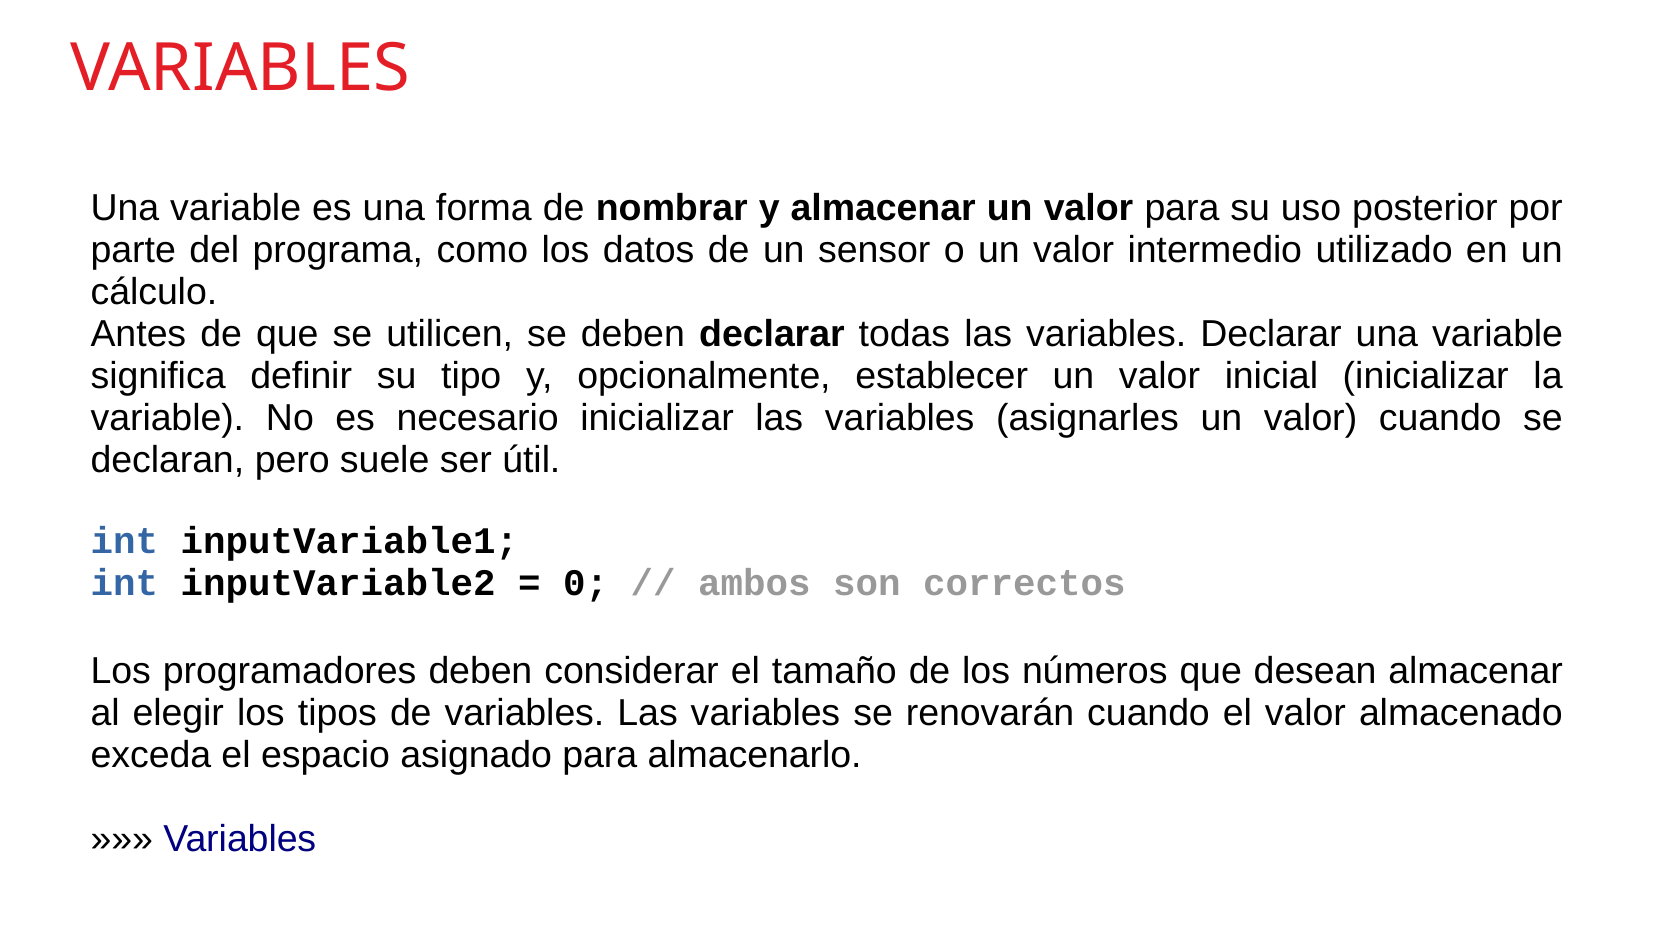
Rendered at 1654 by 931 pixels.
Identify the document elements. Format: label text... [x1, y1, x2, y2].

title VARIABLES [70, 11, 1347, 118]
text_box Una variable es una forma de nombrar y almacenar un valor para su uso posterior por parte del programa, como los datos de un sensor o un valor intermedio utilizado en un cálculo. Antes de que se utilicen, se deben declarar todas las variables. Declarar una variable significa definir su tipo y, opcionalmente, establecer un valor inicial (inicializar la variable). No es necesario inicializar las variables (asignarles un valor) cuando se declaran, pero suele ser útil. int inputVariable1; int inputVariable2 = 0; // ambos son correctos Los programadores deben considerar el tamaño de los números que desean almacenar al elegir los tipos de variables. Las variables se renovarán cuando el valor almacenado exceda el espacio asignado para almacenarlo. »»» Variables [75, 178, 1578, 867]
